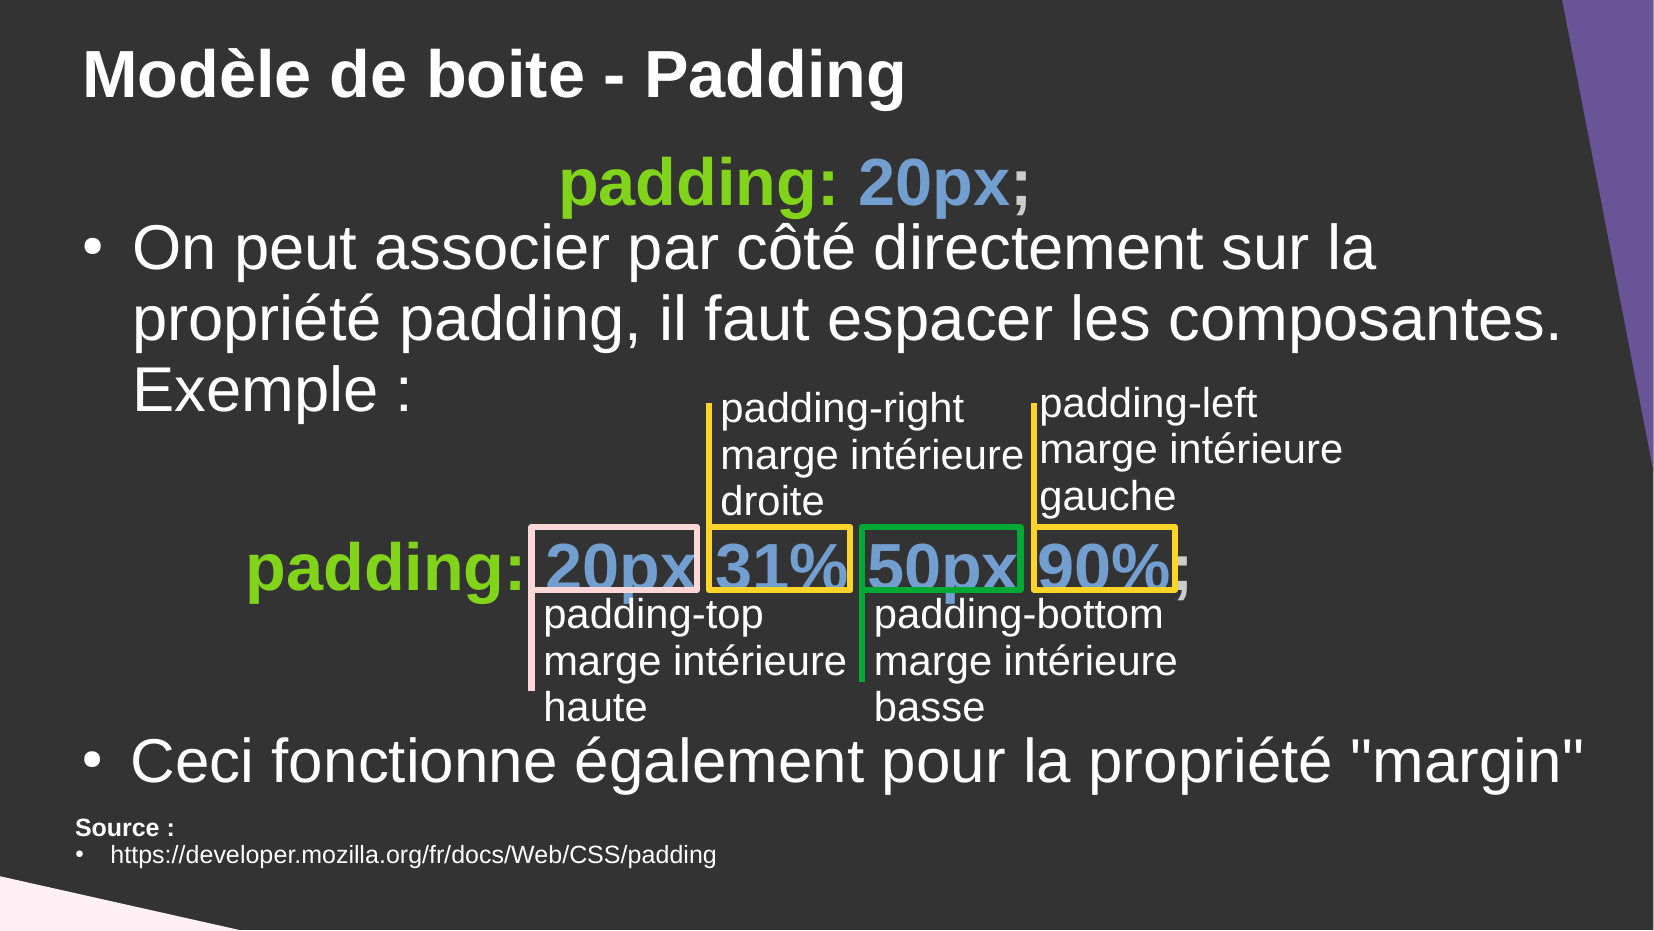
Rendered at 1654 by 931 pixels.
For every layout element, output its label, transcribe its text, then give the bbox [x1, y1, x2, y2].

text_box padding: 20px 31% 50px 90%; [1037, 530, 1172, 587]
title padding-bottom marge intérieure basse [874, 591, 1182, 726]
title padding-top marge intérieure haute [543, 591, 851, 726]
list Ceci fonctionne également pour la propriété "margin" [64, 726, 1604, 815]
text_box padding: 20px 31% 50px 90%; [1037, 522, 1394, 613]
list On peut associer par côté directement sur la propriété padding, il faut espacer les composantes. Exemple : [64, 212, 1604, 426]
text_box padding: 20px 31% 50px 90%; [45, 522, 706, 613]
title Modèle de boite - Padding [82, 37, 1571, 112]
title padding-right marge intérieure droite [720, 385, 1028, 525]
text_box padding: 20px; [507, 137, 1083, 227]
text_box [1562, 0, 1654, 475]
text_box padding: 20px 31% 50px 90%; [535, 530, 694, 587]
text_box padding: 20px 31% 50px 90%; [865, 530, 1017, 587]
text_box [0, 876, 244, 931]
text_box padding: 20px 31% 50px 90%; [851, 525, 859, 613]
title padding-left marge intérieure gauche [1039, 379, 1347, 519]
text_box Source : https://developer.mozilla.org/fr/docs/Web/CSS/padding [60, 805, 1546, 913]
text_box padding: 20px 31% 50px 90%; [712, 530, 847, 587]
